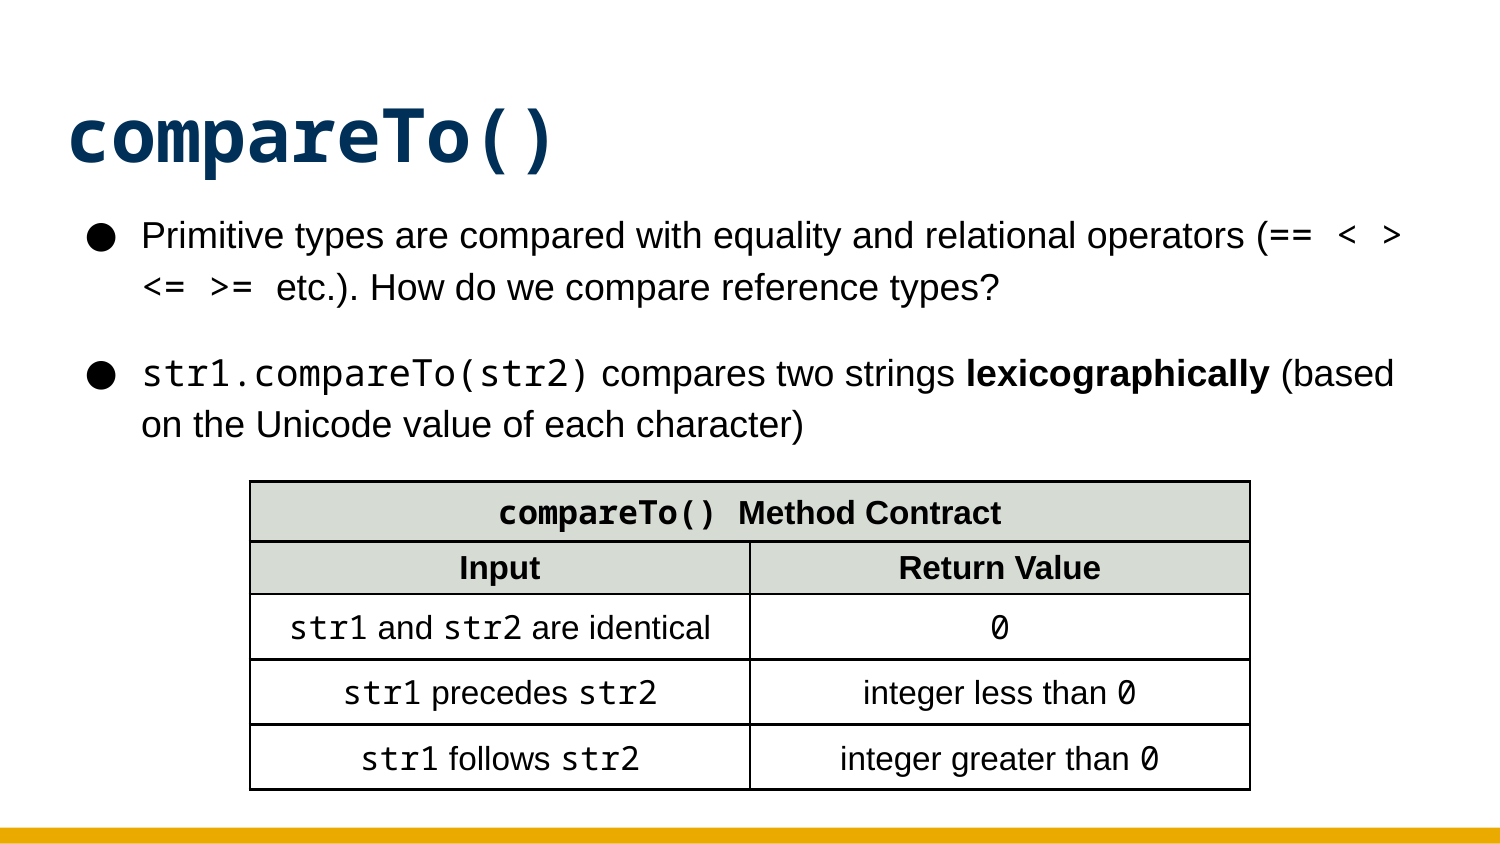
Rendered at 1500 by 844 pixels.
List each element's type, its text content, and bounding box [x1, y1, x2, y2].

table_cell integer greater than 0 [751, 726, 1249, 788]
table_cell 0 [751, 595, 1249, 658]
list Primitive types are compared with equality and relational operators (== < > <= >= etc.). How do we compare reference types? str1.compareTo(str2) compares two strings lexicographically (based on the Unicode value of each character) [51, 189, 1449, 482]
table_header compareTo() Method Contract [251, 483, 1249, 540]
table_cell str1 and str2 are identical [251, 595, 749, 658]
table_cell Return Value [751, 543, 1249, 593]
table_cell integer less than 0 [751, 661, 1249, 723]
table_cell str1 follows str2 [251, 726, 749, 788]
table_cell Input [251, 543, 749, 593]
table_cell str1 precedes str2 [251, 661, 749, 723]
text_box compareTo() [51, 72, 1449, 189]
